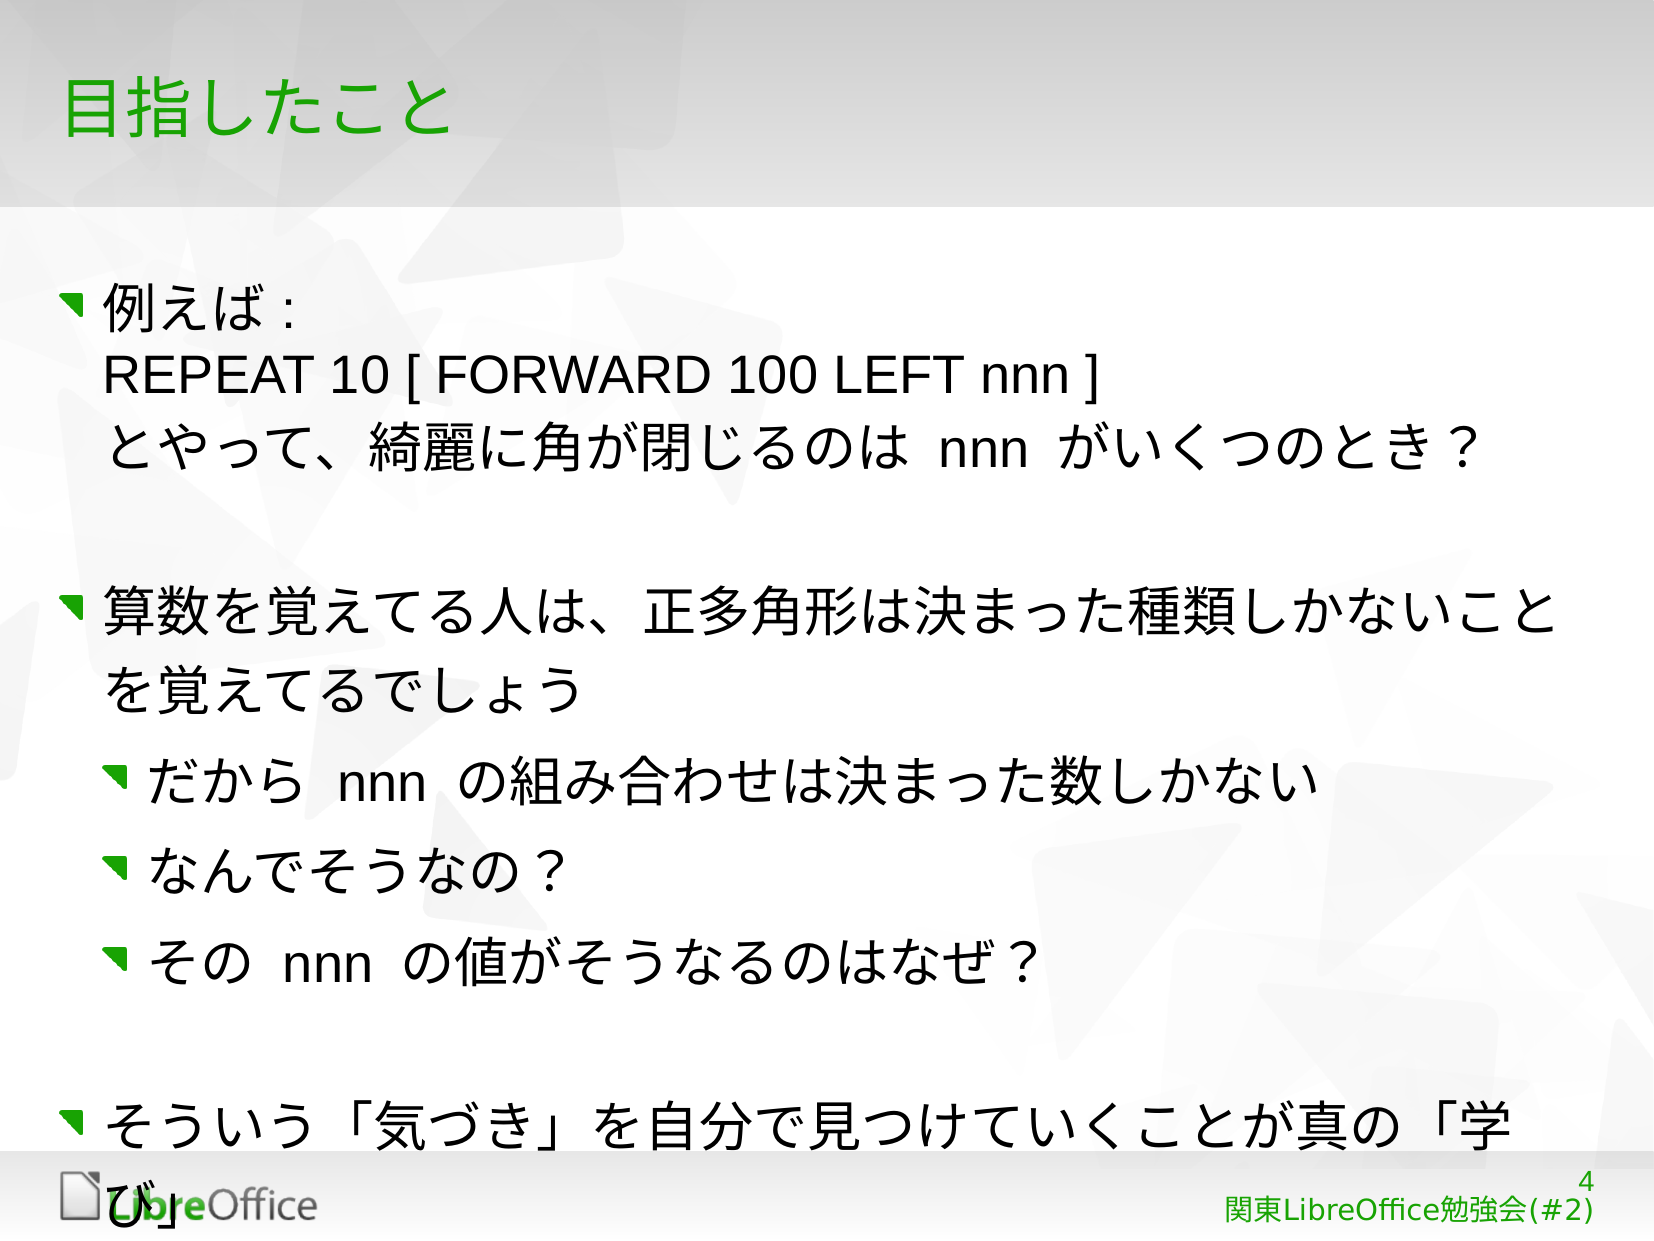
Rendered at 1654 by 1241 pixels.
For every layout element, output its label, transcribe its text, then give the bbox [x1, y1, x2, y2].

picture [41, 1152, 337, 1240]
picture [915, 548, 1654, 1169]
list 例えば: REPEAT 10 [ FORWARD 100 LEFT nnn ] とやって、綺麗に角が閉じるのは nnn がいくつのとき？ 算数を覚えてる人は、正多角形は決まった種類しかないことを覚えてるでしょう だから nnn の組み合わせは決まった数しかない なんでそうなの？ その nnn の値がそうなるのはなぜ？ そういう「気づき」を自分で見つけていくことが真の「学び」 気づきにはフィードバック重要 だからタートルグラフィックス [59, 265, 1595, 1147]
picture [0, 0, 783, 931]
title 目指したこと [59, 29, 1595, 178]
